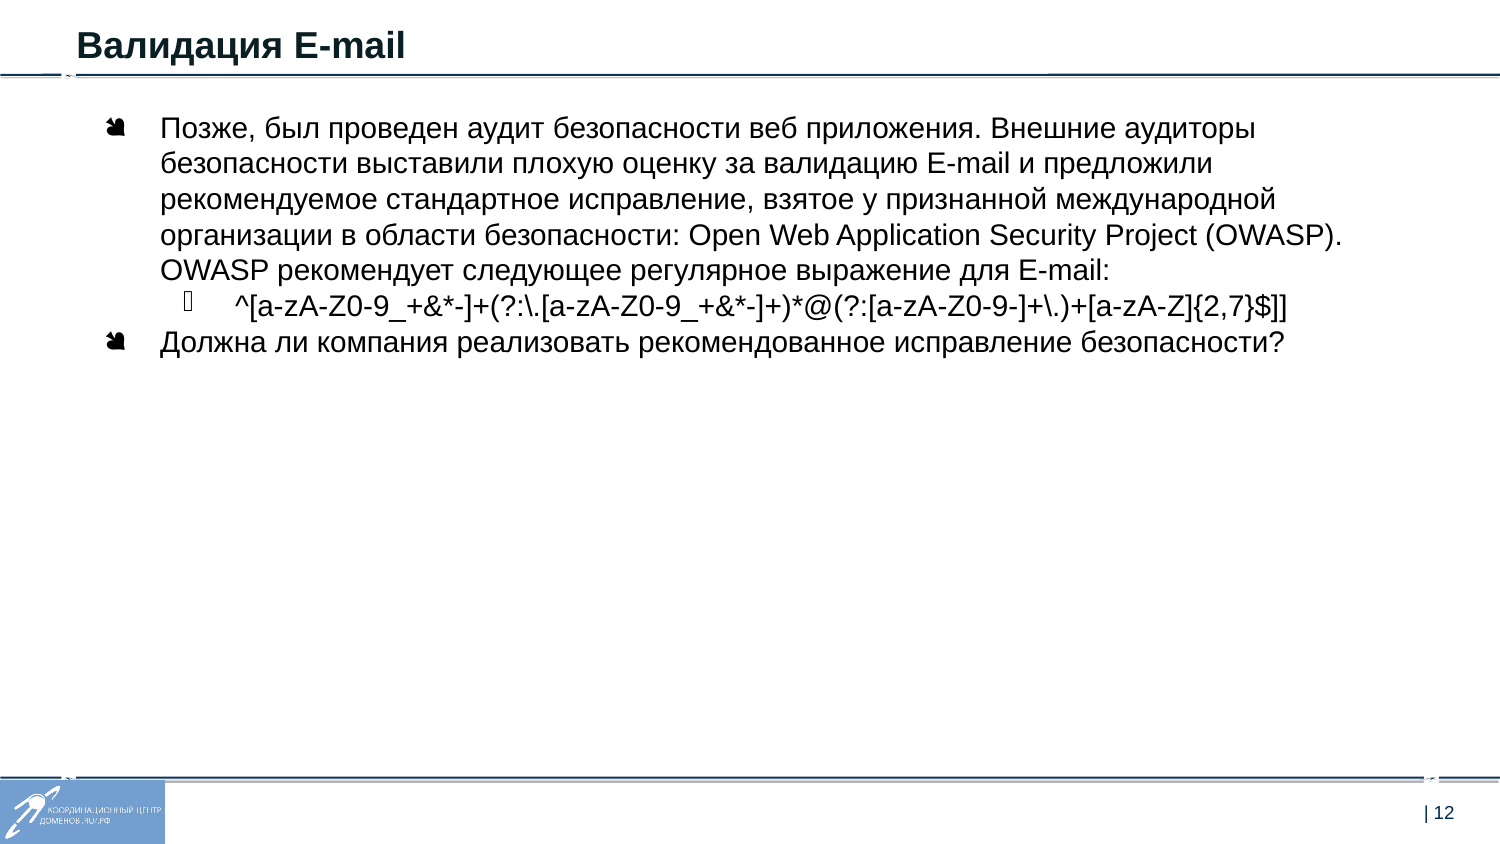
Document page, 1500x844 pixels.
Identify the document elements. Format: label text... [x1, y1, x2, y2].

list Позже, был проведен аудит безопасности веб приложения. Внешние аудиторы безопасности выставили плохую оценку за валидацию E-mail и предложили рекомендуемое стандартное исправление, взятое у признанной международной организации в области безопасности: Open Web Application Security Project (OWASP). OWASP рекомендует следующее регулярное выражение для E-mail: ^[a-zA-Z0-9_+&*-]+(?:\.[a-zA-Z0-9_+&*-]+)*@(?:[a-zA-Z0-9-]+\.)+[a-zA-Z]{2,7}$]] Должна ли компания реализовать рекомендованное исправление безопасности? [70, 93, 1368, 656]
picture [0, 779, 166, 844]
title Валидация E-mail [61, 5, 1376, 62]
